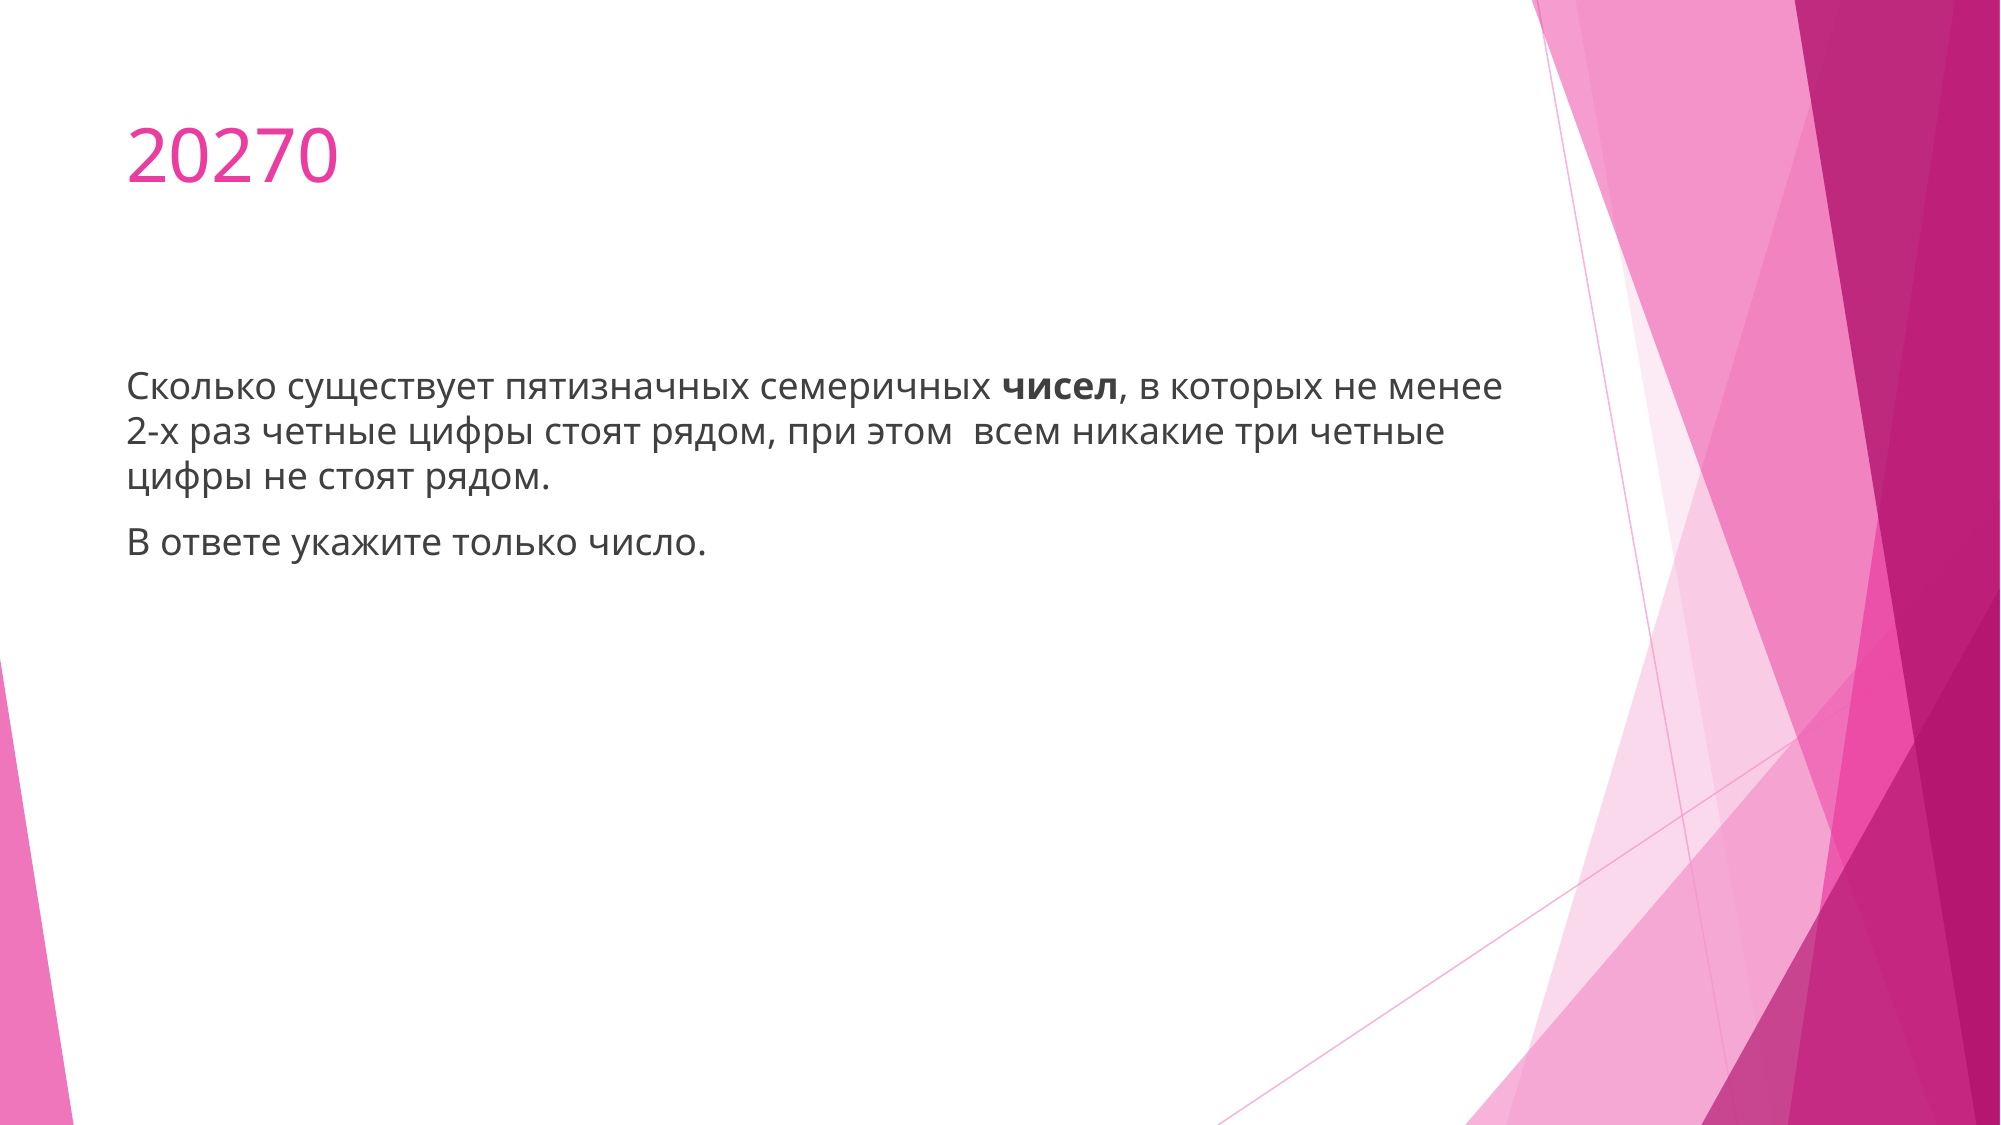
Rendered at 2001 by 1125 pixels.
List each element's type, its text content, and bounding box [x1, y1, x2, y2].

list Сколько существует пятизначных семеричных чисел, в которых не менее 2-х раз четные цифры стоят рядом, при этом всем никакие три четные цифры не стоят рядом. В ответе укажите только число. [111, 354, 1522, 992]
title 20270 [111, 99, 1522, 317]
